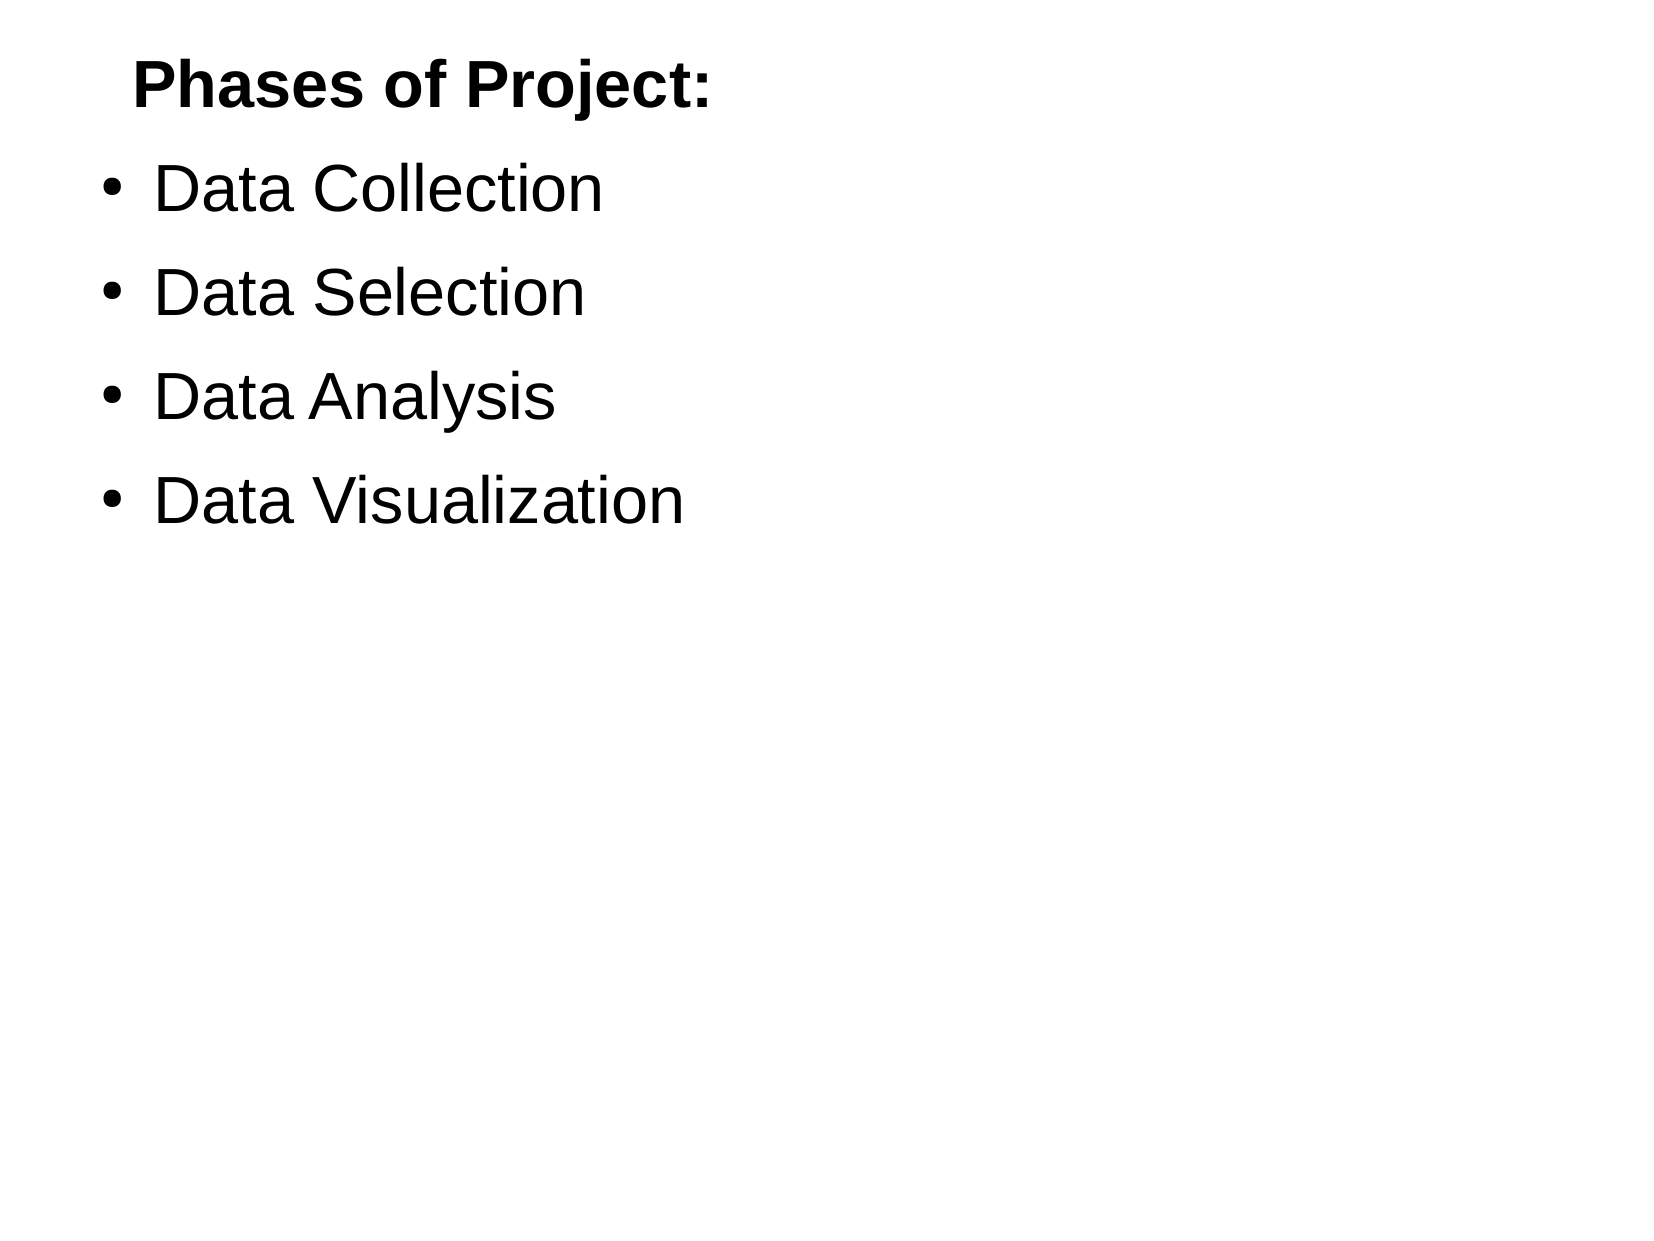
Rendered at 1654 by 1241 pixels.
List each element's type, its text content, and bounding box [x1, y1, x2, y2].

list Phases of Project: Data Collection Data Selection Data Analysis Data Visualization [82, 47, 1571, 1010]
